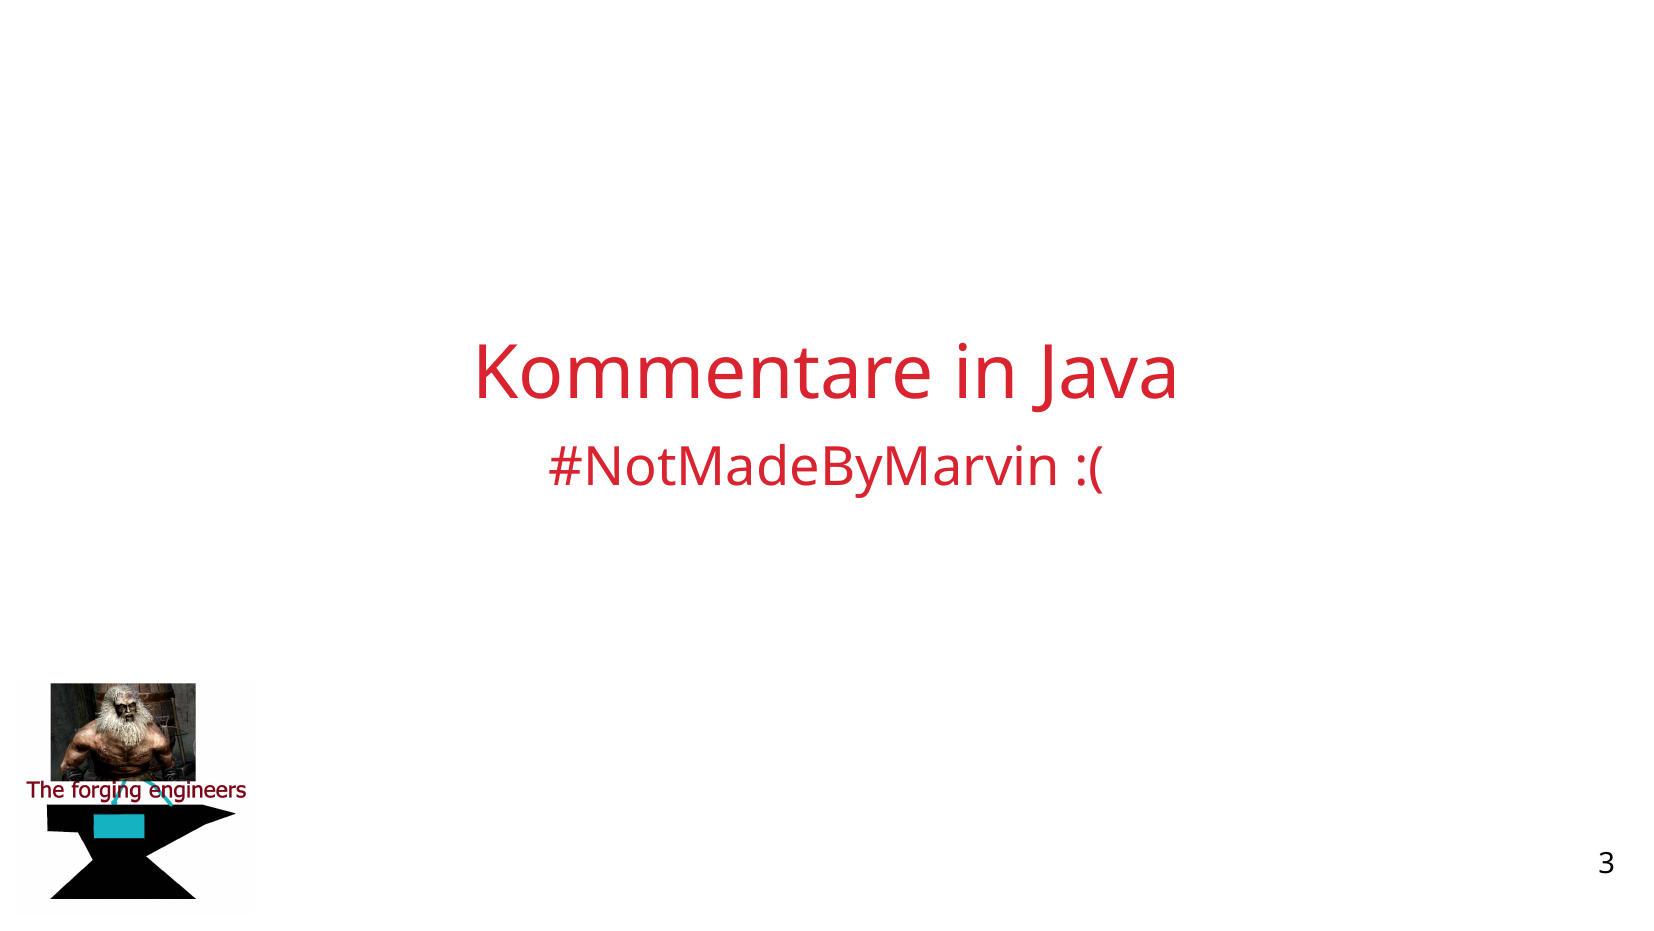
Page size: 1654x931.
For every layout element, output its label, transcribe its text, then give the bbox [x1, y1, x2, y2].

text_box #NotMadeByMarvin :( [82, 432, 1571, 496]
text_box Kommentare in Java [82, 324, 1571, 413]
picture [17, 679, 254, 916]
